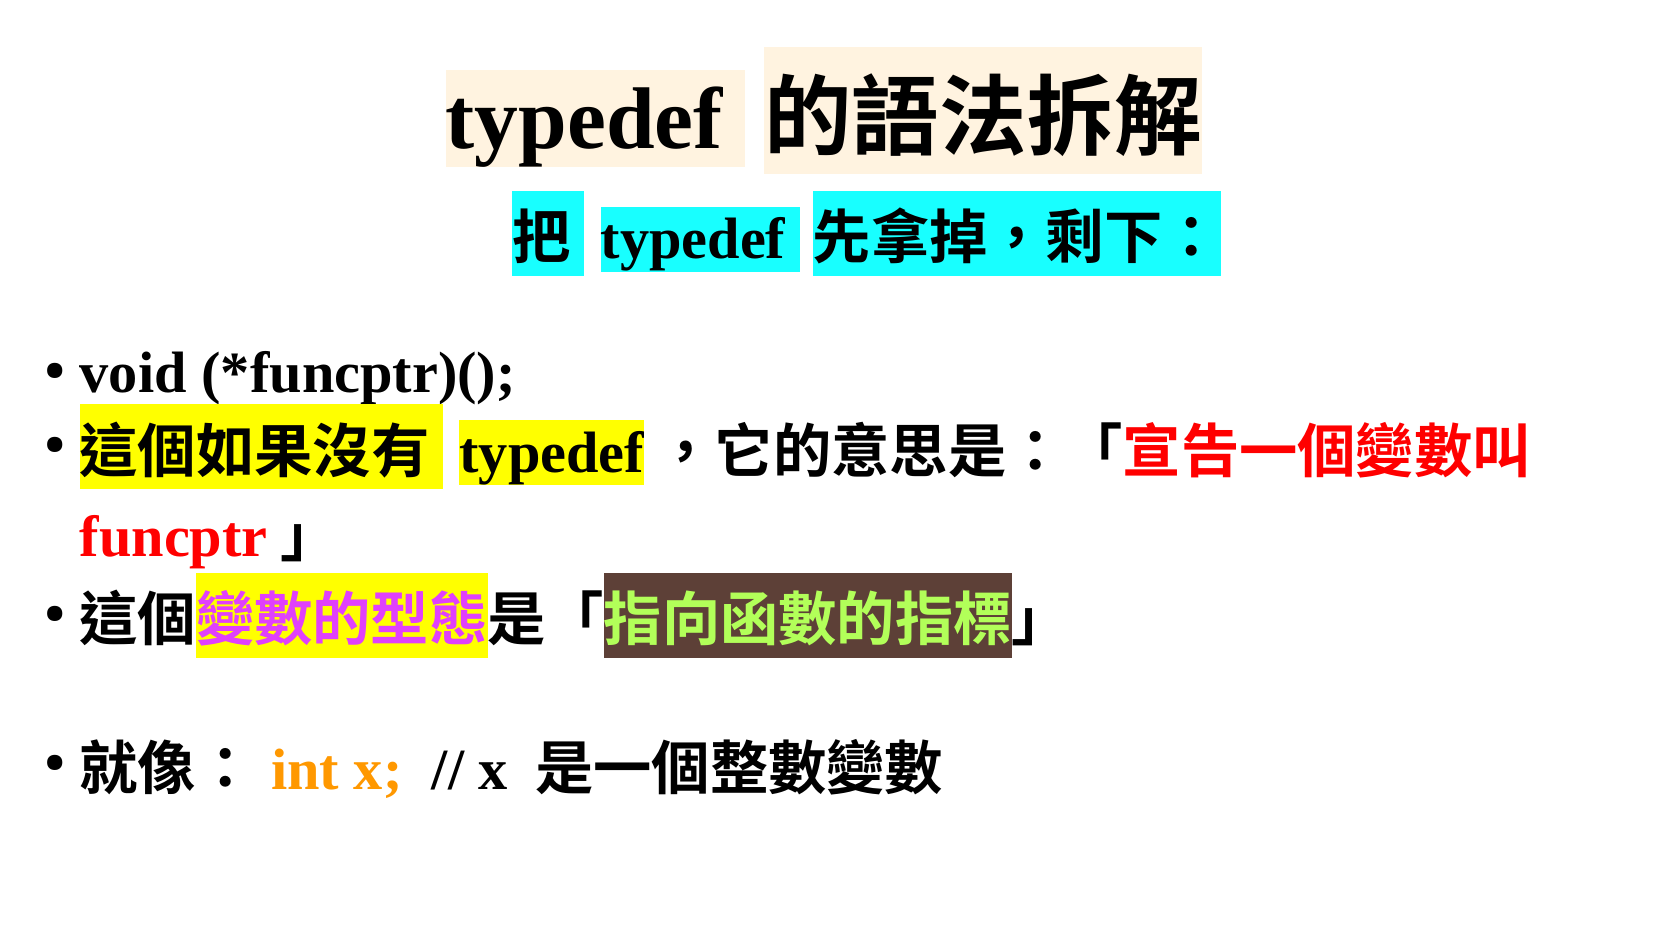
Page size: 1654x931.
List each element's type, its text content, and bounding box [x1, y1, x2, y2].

title typedef 的語法拆解 [82, 31, 1565, 311]
text_box 把 typedef 先拿掉，剩下： void (*funcptr)(); 這個如果沒有 typedef，它的意思是：「宣告一個變數叫 funcptr」 這個變數的型態是「指向函數的指標」 就像：int x; // x 是一個整數變數 [29, 183, 1654, 854]
